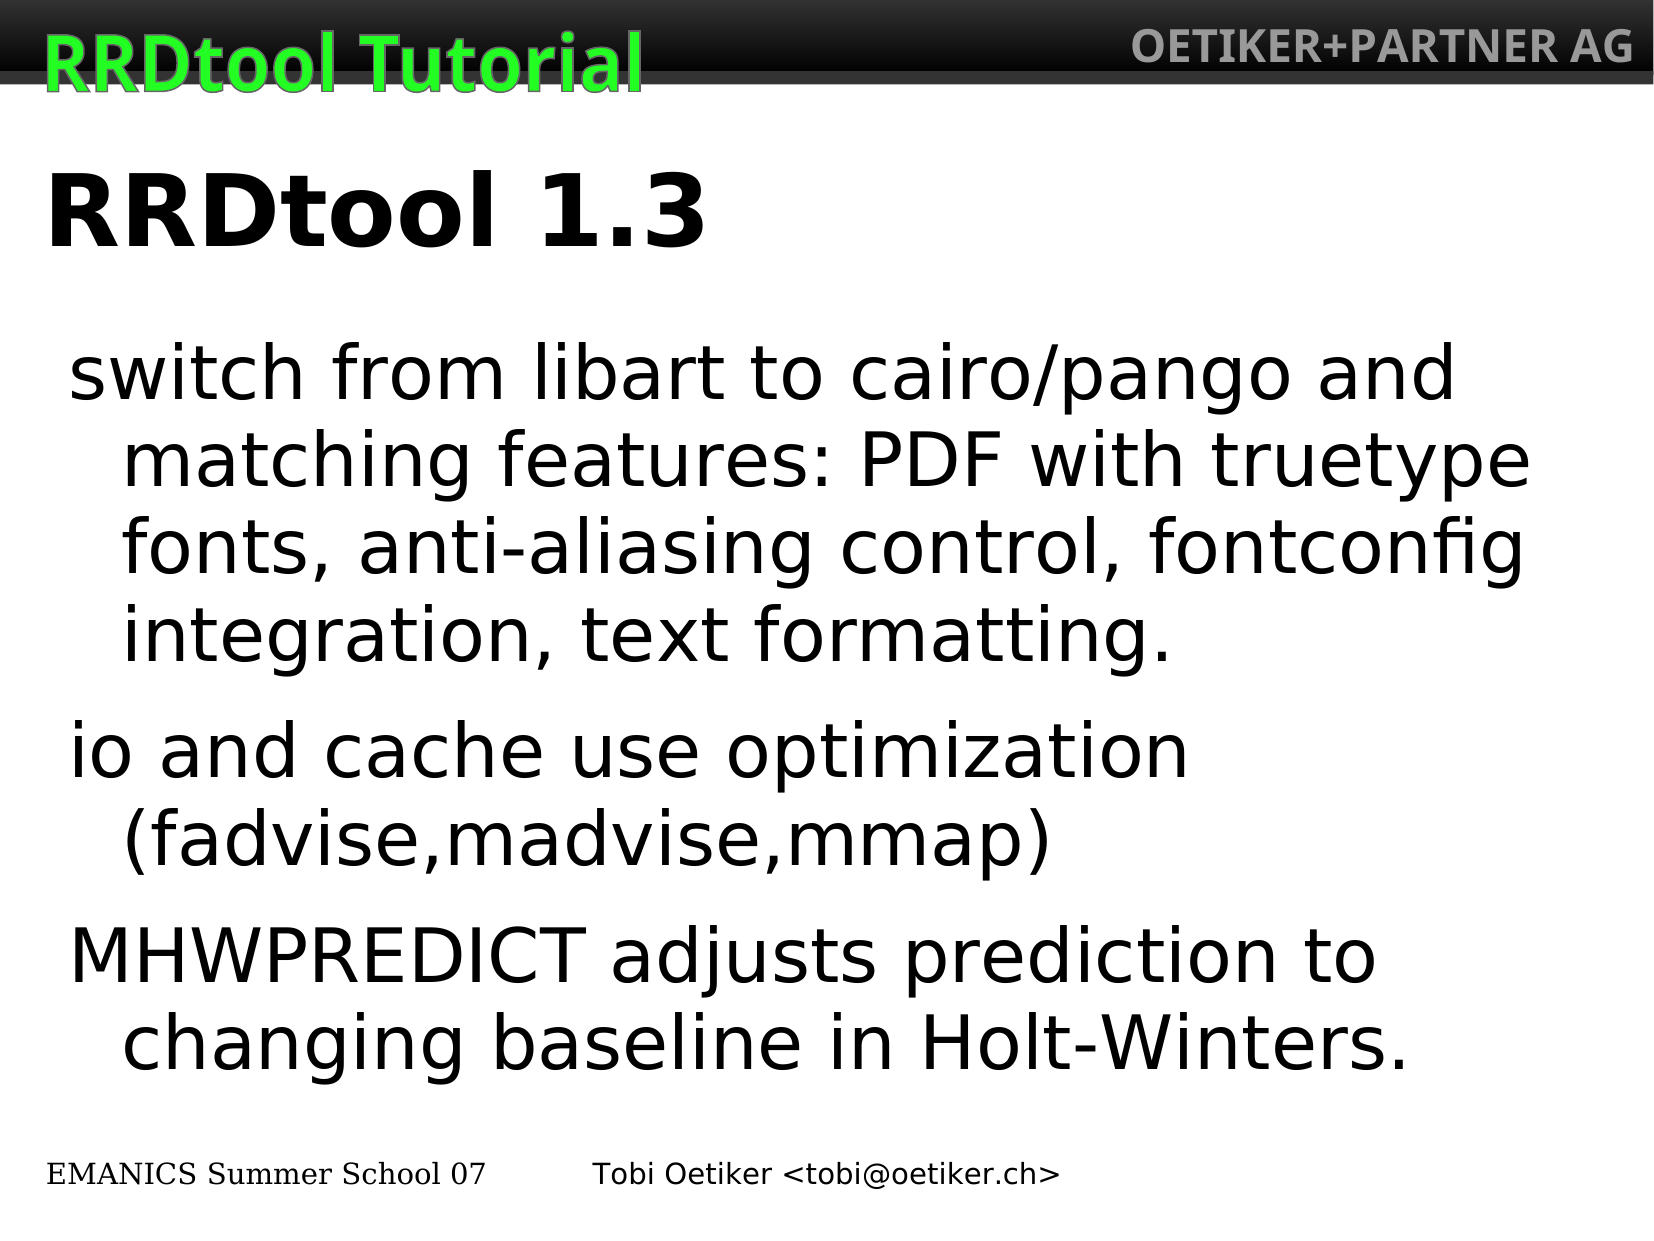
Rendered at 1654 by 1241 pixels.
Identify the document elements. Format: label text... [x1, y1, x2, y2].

list switch from libart to cairo/pango and matching features: PDF with truetype fonts, anti-aliasing control, fontconfig integration, text formatting. io and cache use optimization (fadvise,madvise,mmap) MHWPREDICT adjusts prediction to changing baseline in Holt-Winters. [50, 329, 1571, 1099]
title RRDtool 1.3 [43, 137, 1582, 287]
